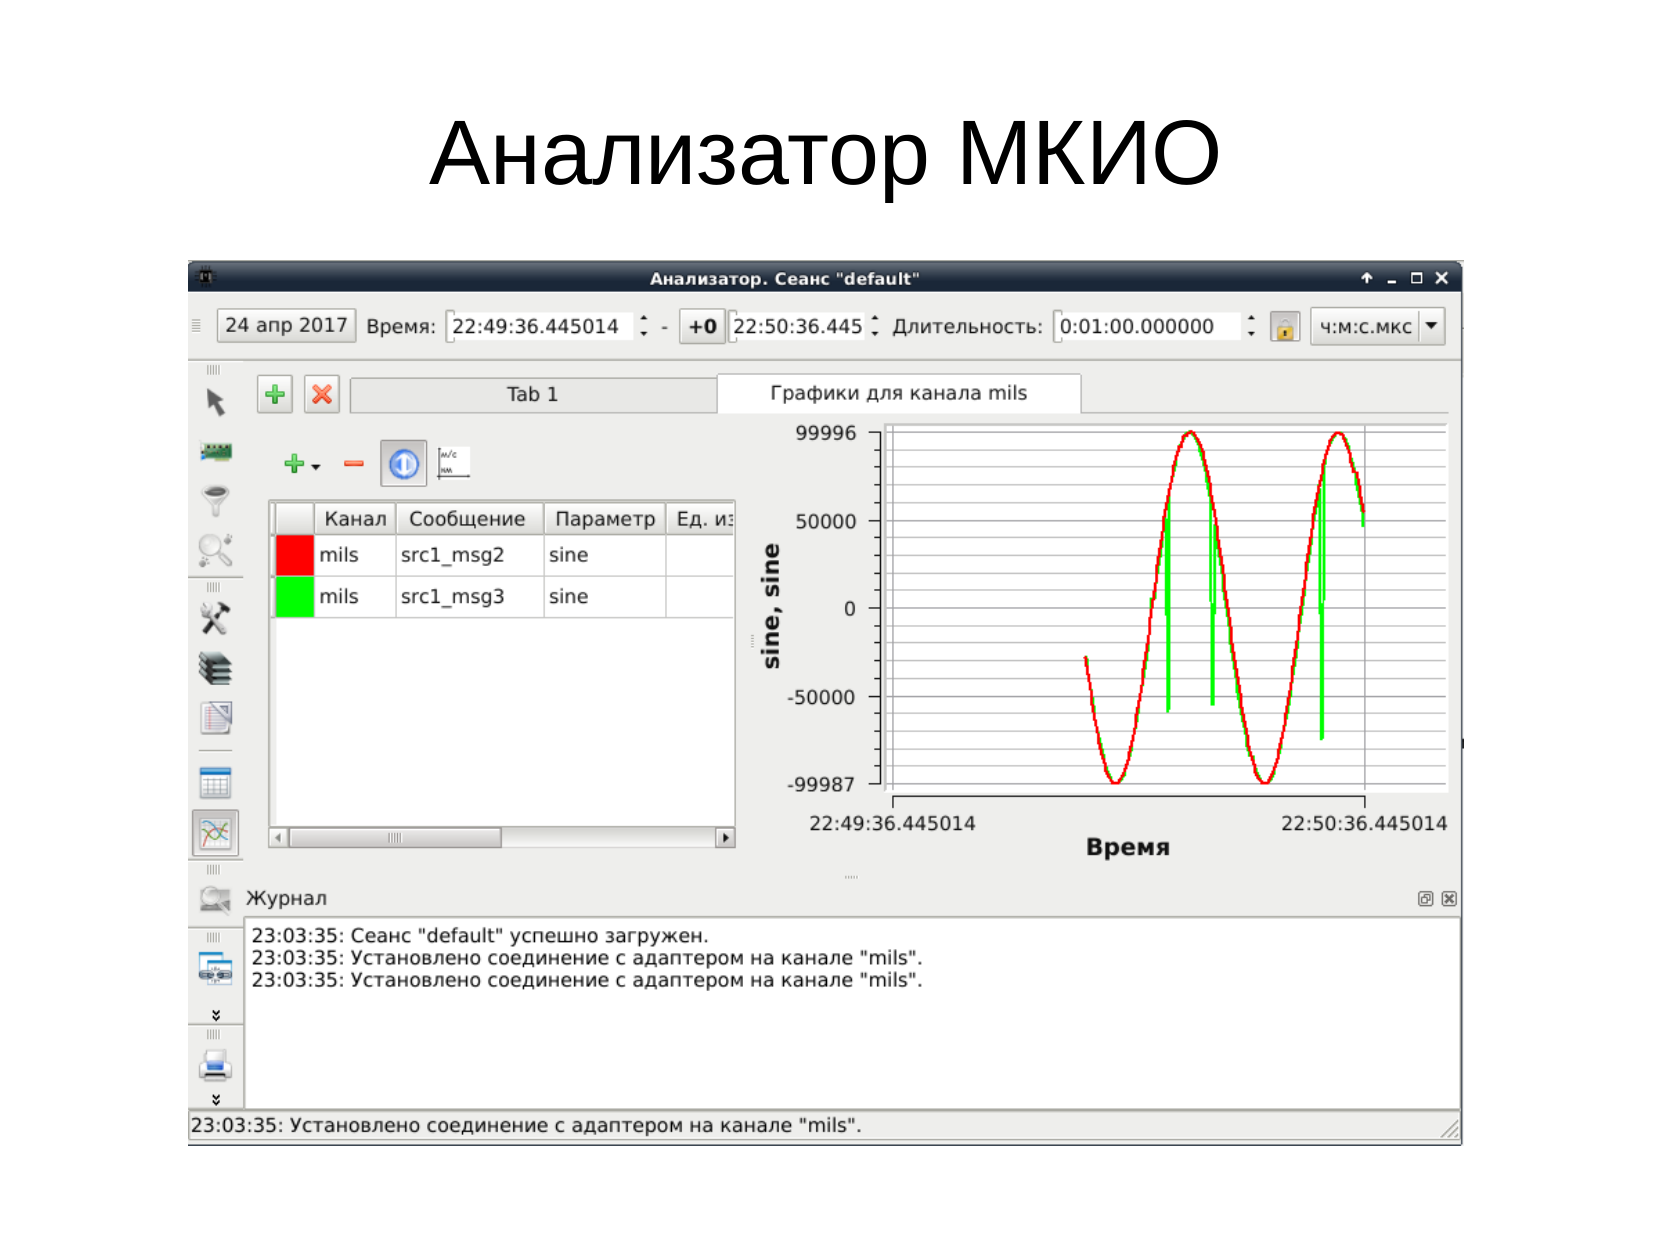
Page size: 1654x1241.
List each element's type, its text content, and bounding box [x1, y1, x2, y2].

picture [188, 260, 1464, 1146]
title Анализатор МКИО [82, 49, 1571, 257]
